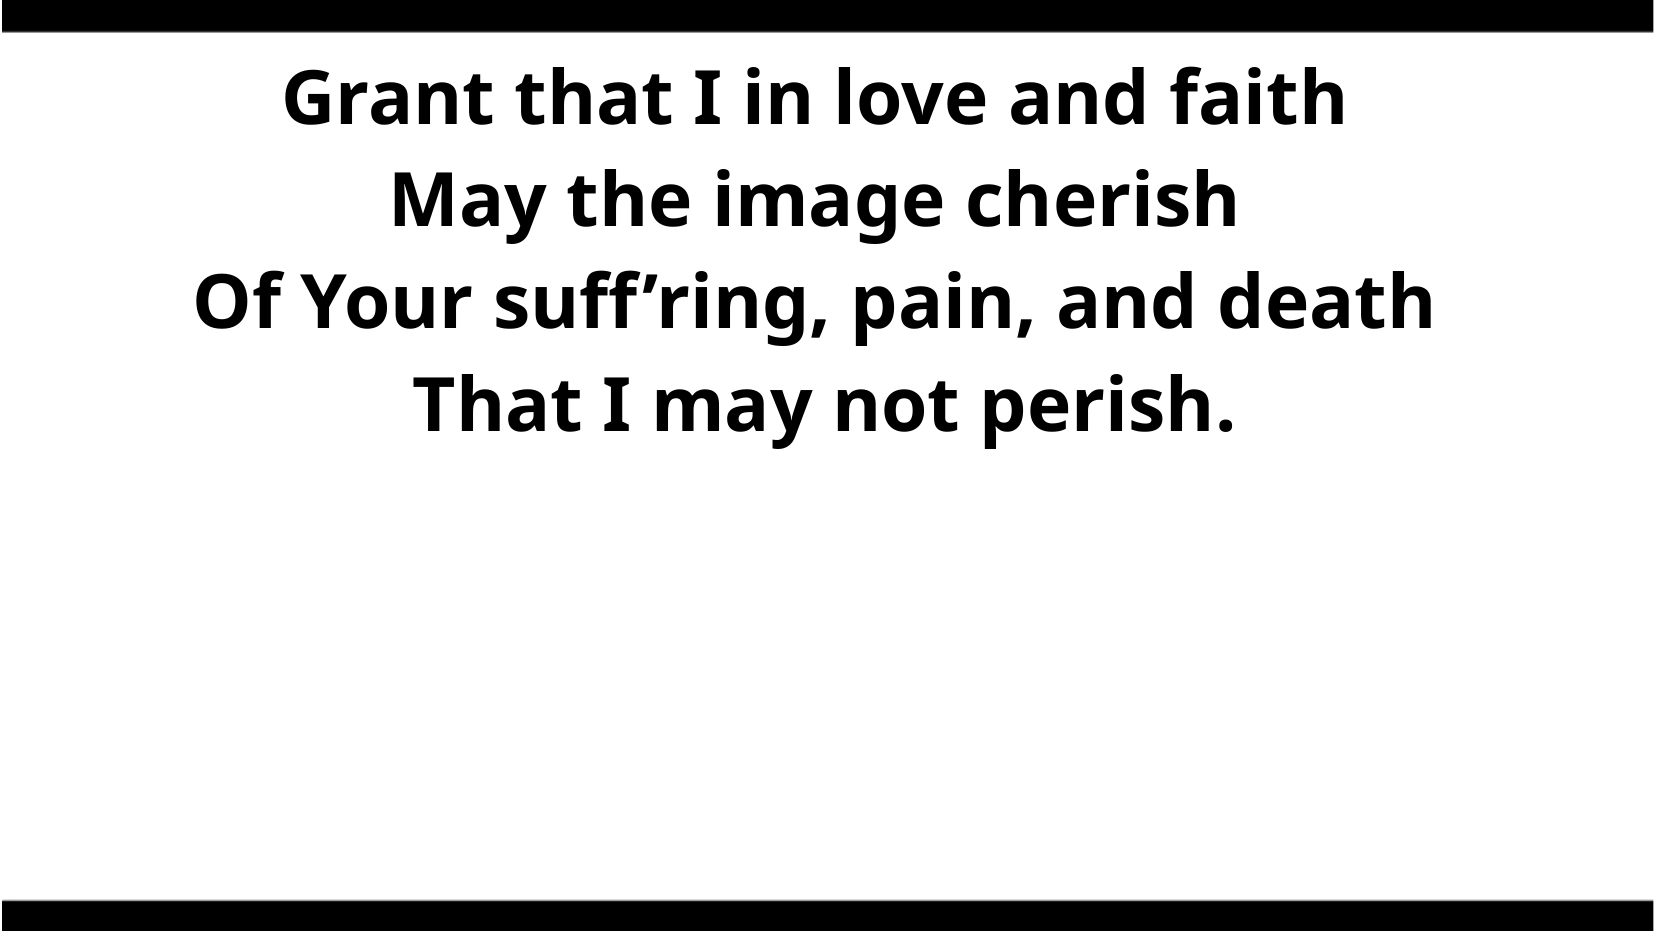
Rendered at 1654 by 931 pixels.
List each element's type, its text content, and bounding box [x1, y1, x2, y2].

picture [2, 0, 1654, 931]
text_box Grant that I in love and faith May the image cherish Of Your suff’ring, pain, and death That I may not perish. [75, 36, 1576, 451]
